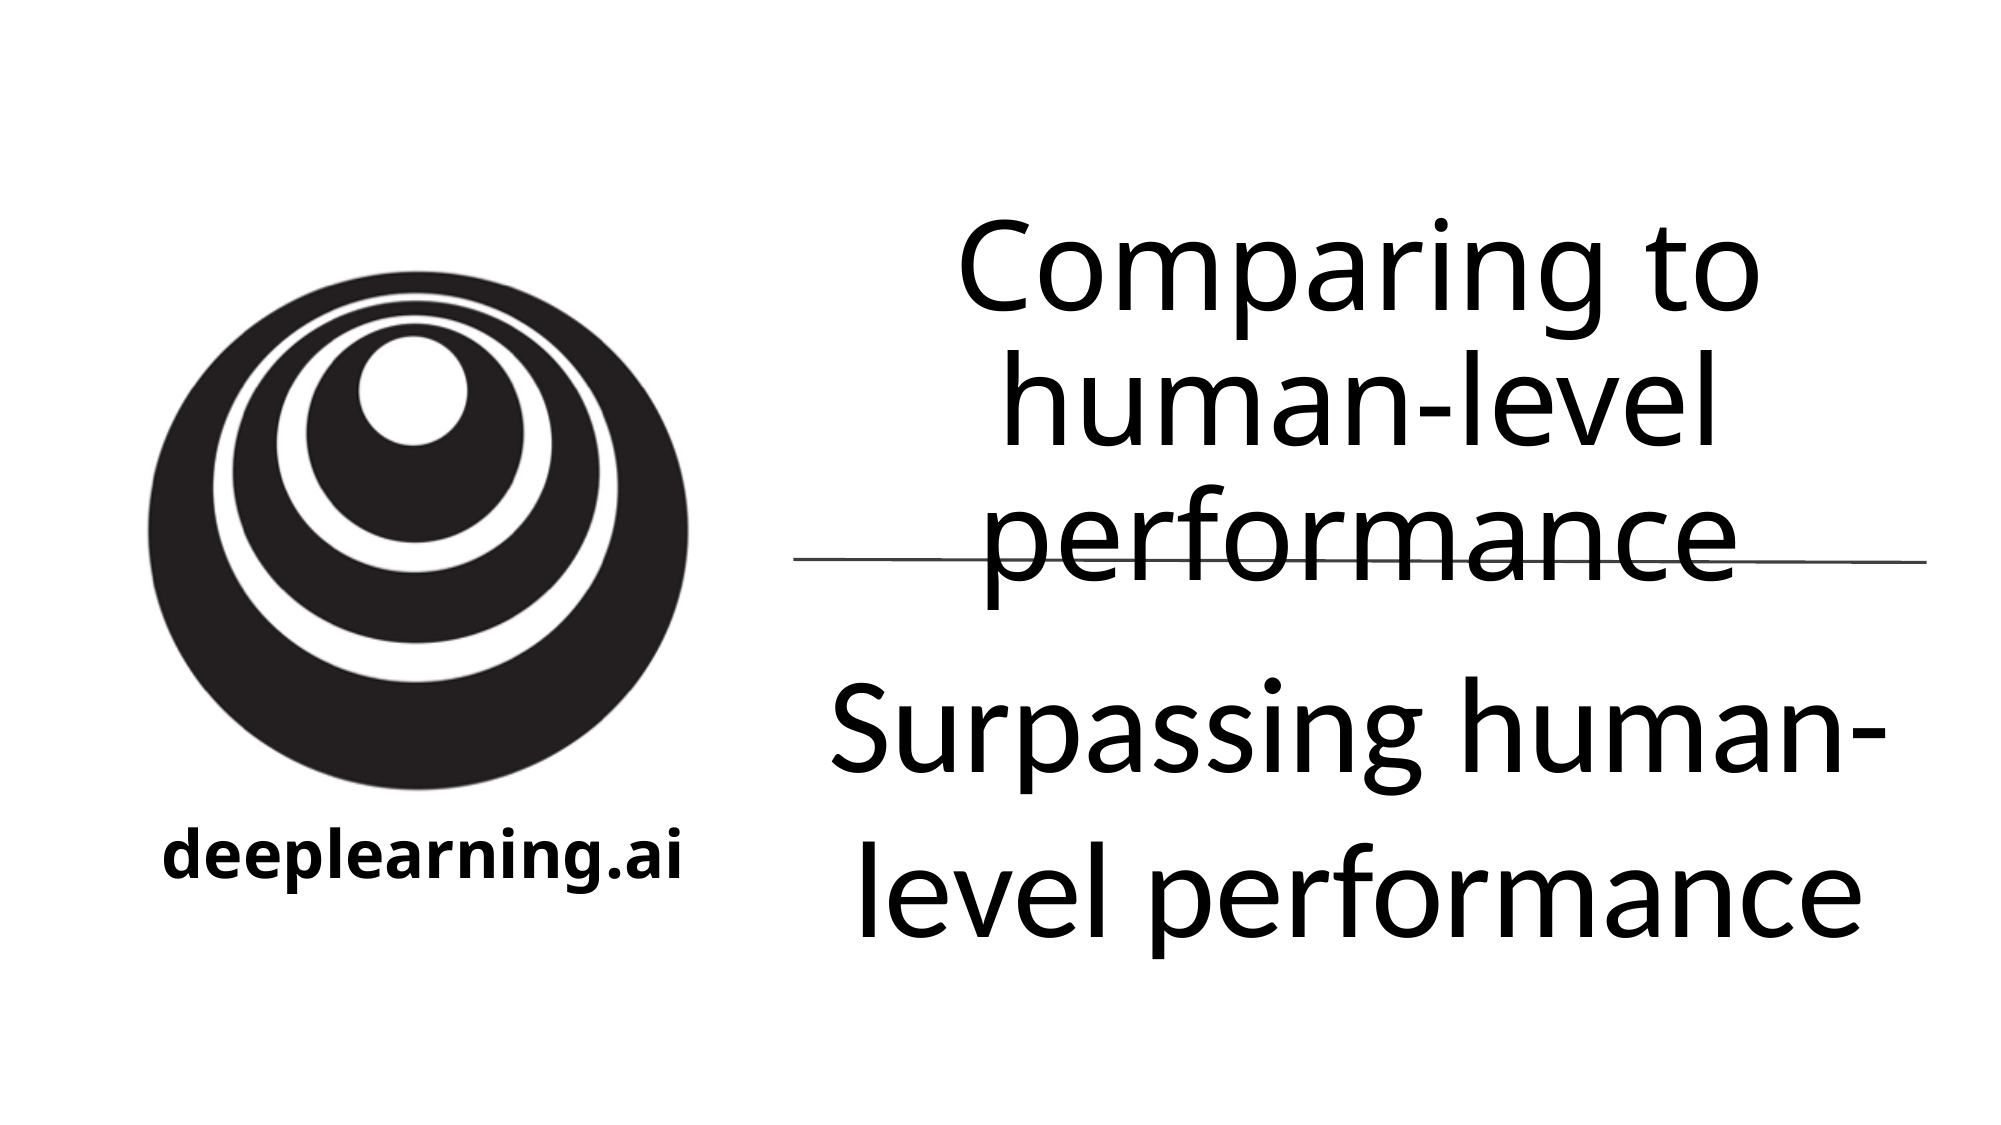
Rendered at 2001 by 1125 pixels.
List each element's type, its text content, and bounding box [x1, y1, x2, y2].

text_box Comparing to human-level performance [786, 194, 1934, 495]
picture [108, 234, 739, 768]
text_box deeplearning.ai [56, 768, 703, 901]
text_box Surpassing human- level performance [703, 627, 2000, 976]
text_box [179, 194, 669, 702]
